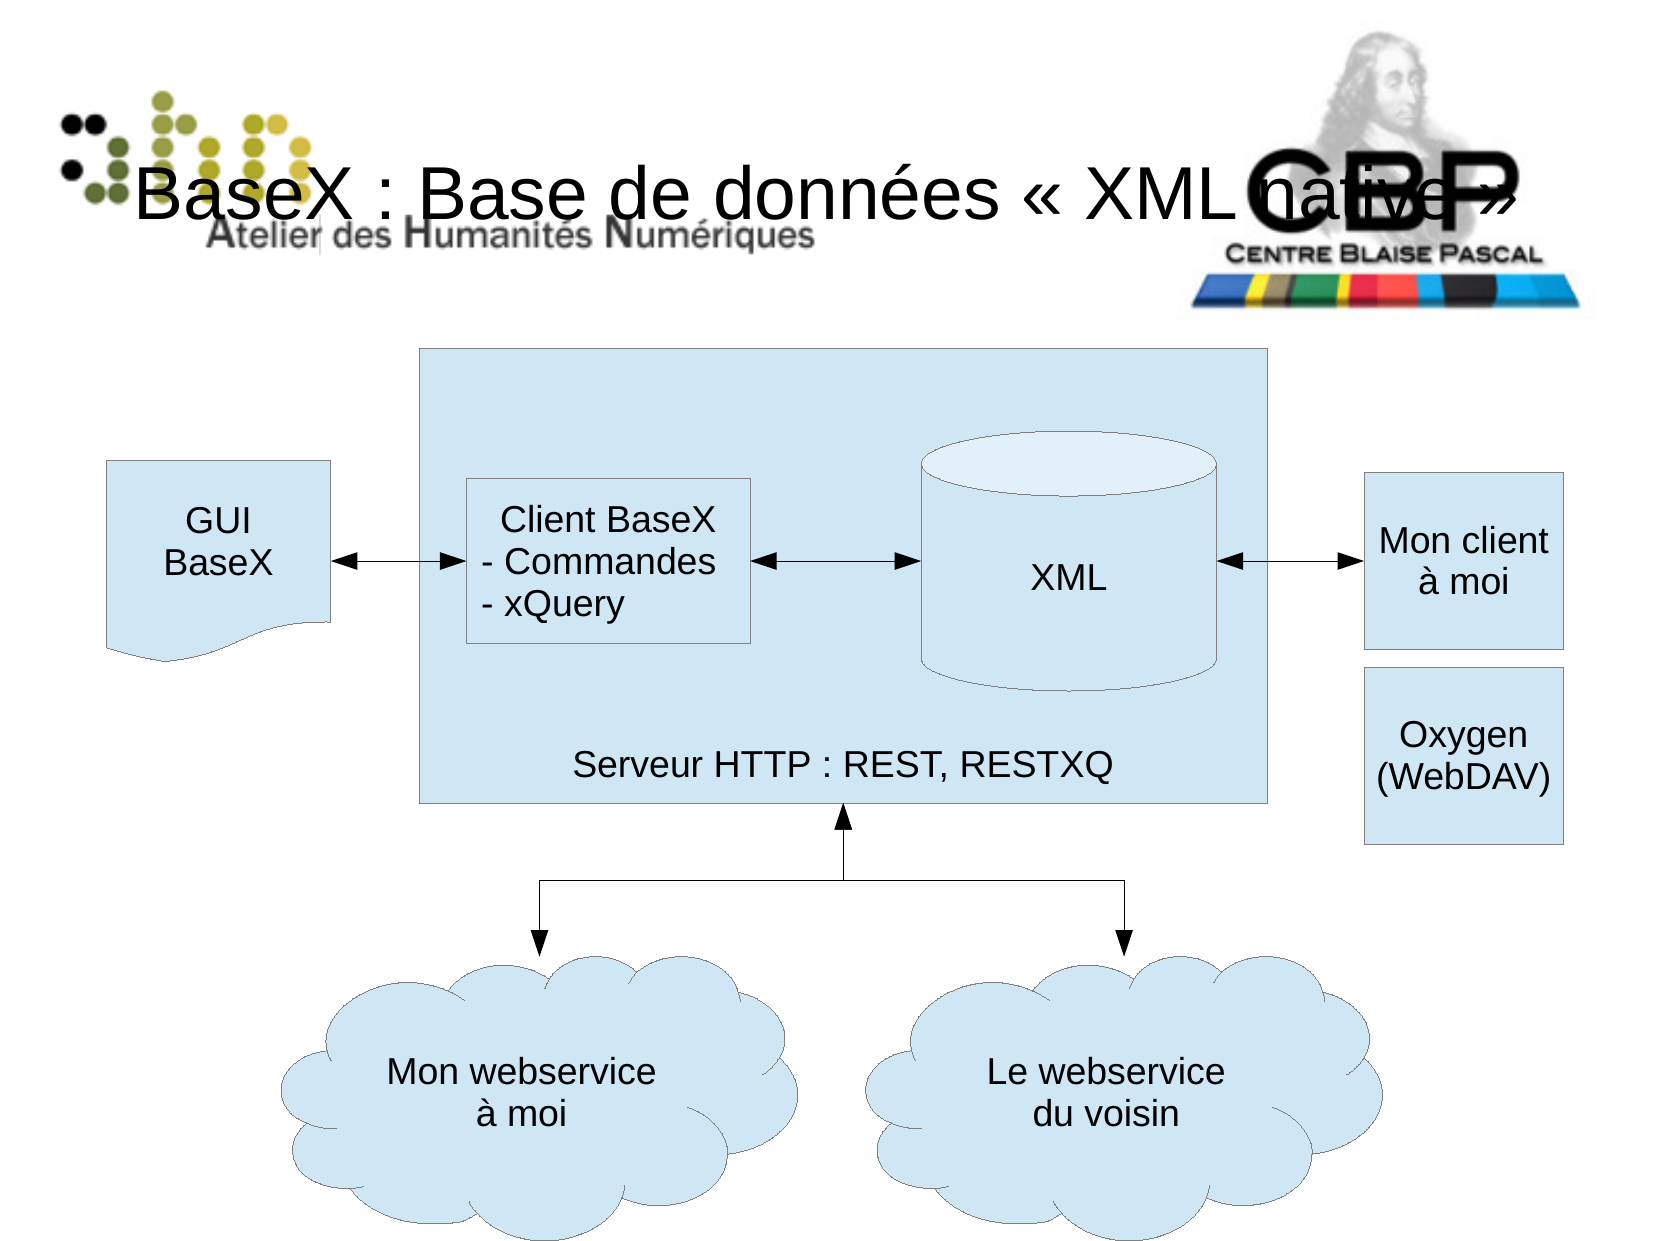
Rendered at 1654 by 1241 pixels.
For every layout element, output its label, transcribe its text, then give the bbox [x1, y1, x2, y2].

text_box Mon client à moi [1364, 472, 1564, 650]
list [82, 366, 1571, 1010]
text_box GUI BaseX [106, 460, 331, 662]
text_box XML [921, 467, 1217, 692]
text_box Serveur HTTP : REST, RESTXQ [419, 348, 1268, 366]
text_box Client BaseX - Commandes - xQuery [466, 478, 751, 644]
title BaseX : Base de données « XML native » [82, 129, 1571, 257]
text_box Le webservice du voisin [865, 956, 1383, 1241]
text_box Oxygen (WebDAV) [1364, 667, 1564, 845]
text_box Mon webservice à moi [281, 956, 798, 1241]
picture [53, 11, 934, 260]
picture [1177, 20, 1595, 325]
